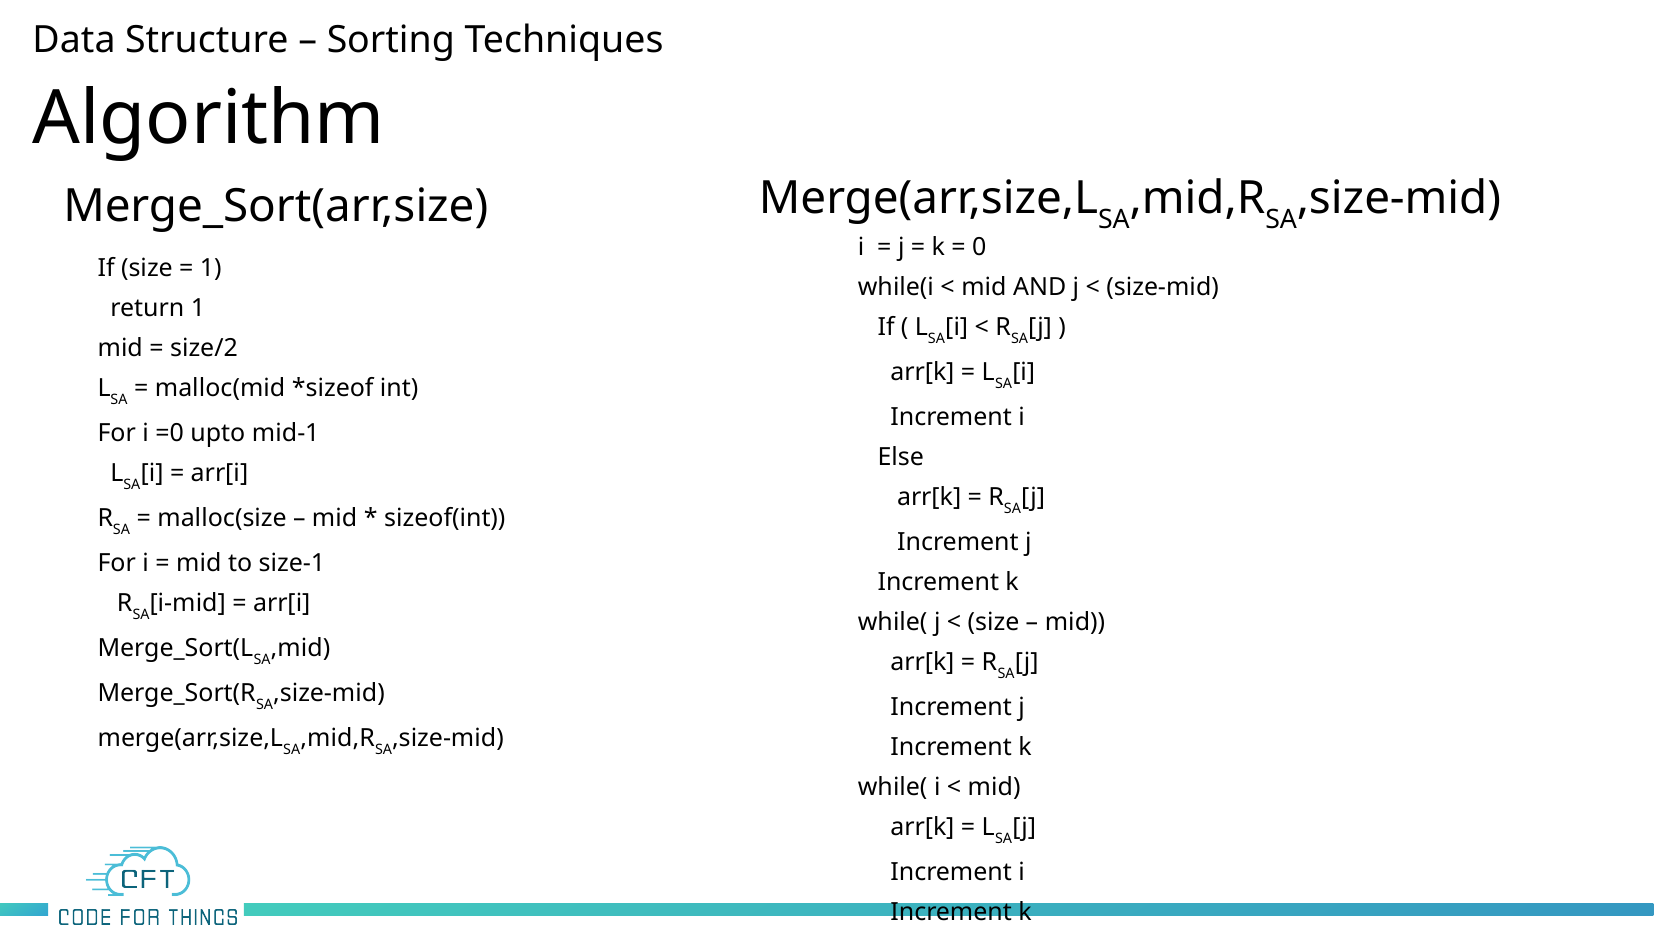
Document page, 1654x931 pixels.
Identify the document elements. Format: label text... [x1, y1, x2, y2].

title Data Structure – Sorting Techniques Algorithm [32, 12, 1184, 166]
text_box Merge(arr,size,LSA,mid,RSA,size-mid) [744, 156, 1607, 236]
text_box Merge_Sort(arr,size) [48, 165, 638, 234]
picture [59, 846, 237, 925]
text_box If (size = 1) return 1 mid = size/2 LSA = malloc(mid *sizeof int) For i =0 upto mid-1 LSA[i] = arr[i] RSA = malloc(size – mid * sizeof(int)) For i = mid to size-1 RSA[i-mid] = arr[i] Merge_Sort(LSA,mid) Merge_Sort(RSA,size-mid) merge(arr,size,LSA,mid,RSA,size-mid) [82, 242, 686, 714]
text_box i = j = k = 0 while(i < mid AND j < (size-mid) If ( LSA[i] < RSA[j] ) arr[k] = LSA[i] Increment i Else arr[k] = RSA[j] Increment j Increment k while( j < (size – mid)) arr[k] = RSA[j] Increment j Increment k while( i < mid) arr[k] = LSA[j] Increment i Increment k [843, 221, 1571, 858]
